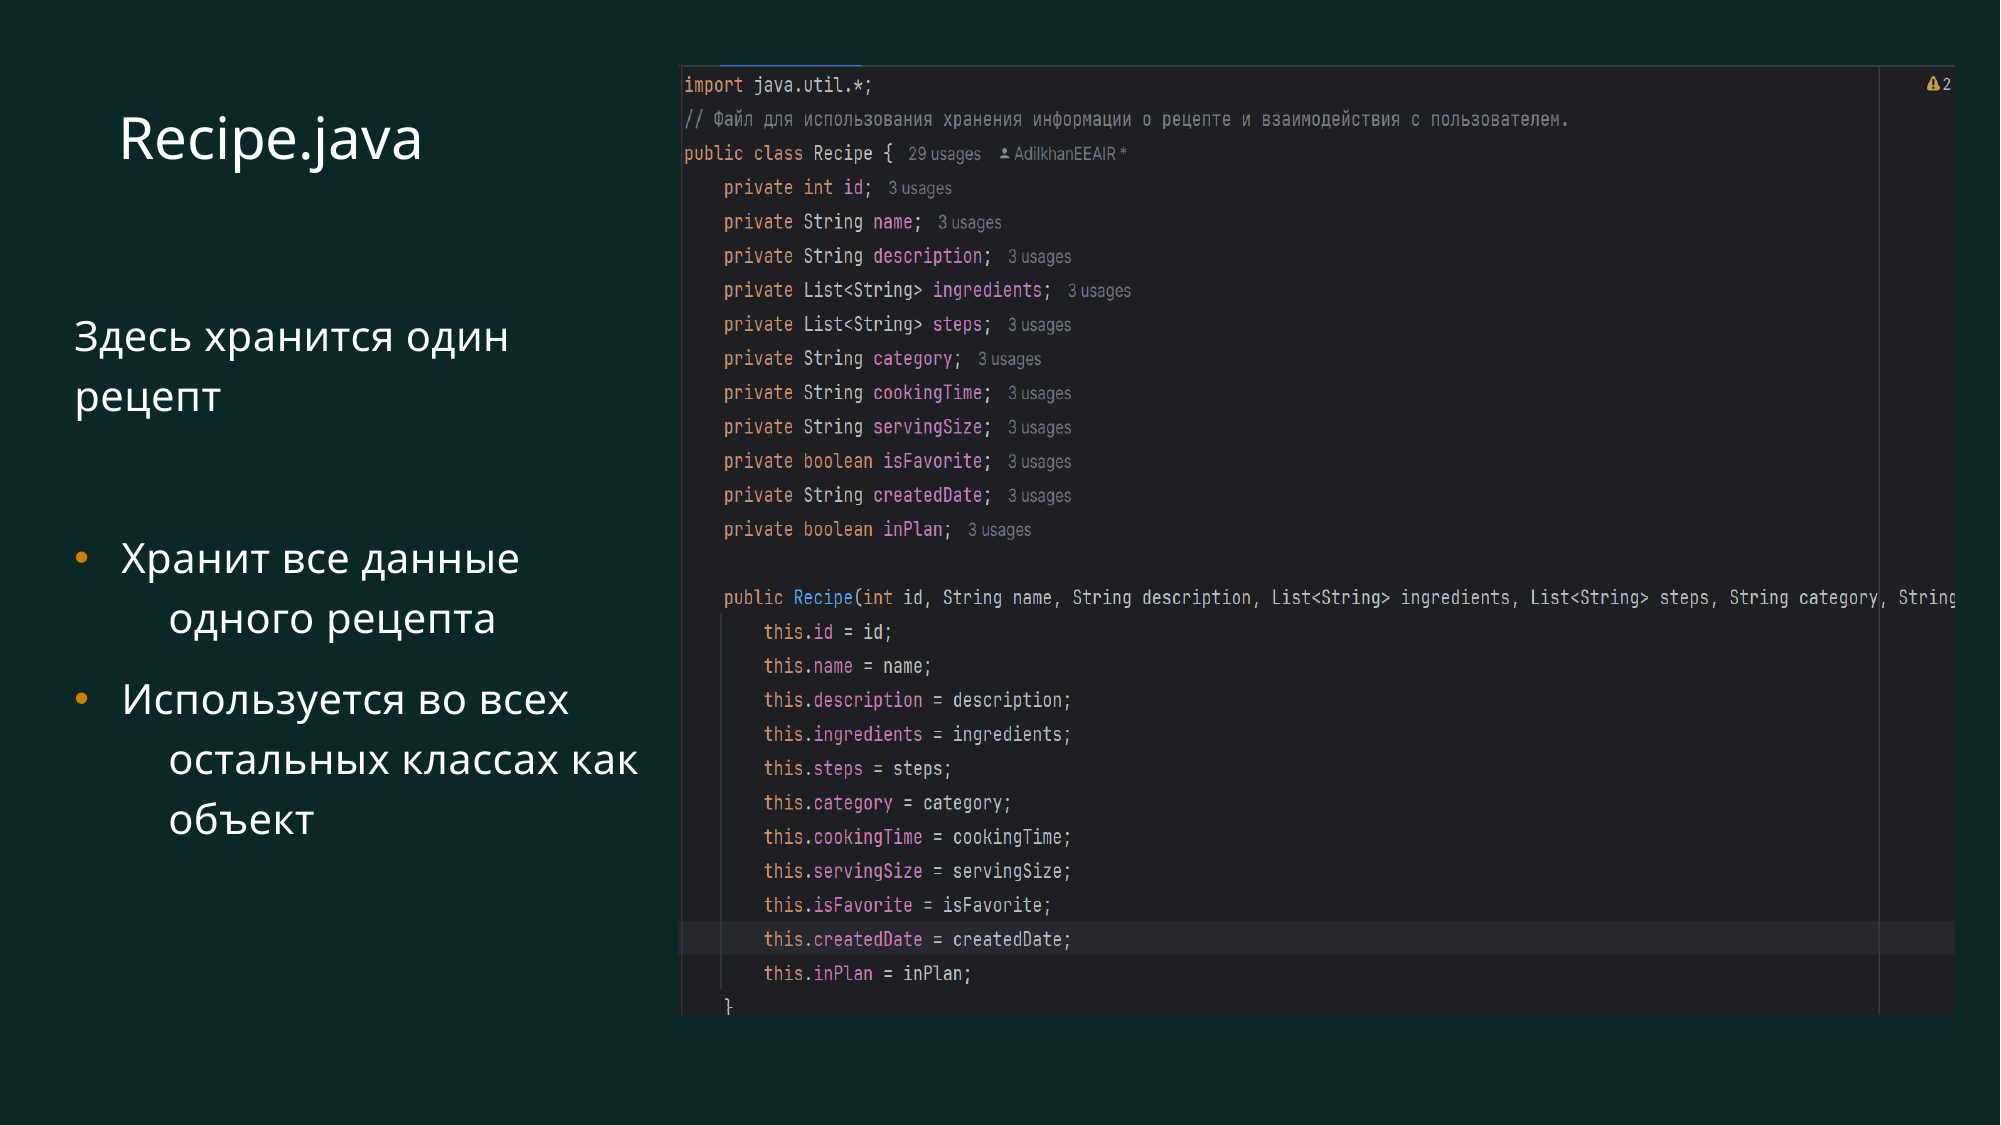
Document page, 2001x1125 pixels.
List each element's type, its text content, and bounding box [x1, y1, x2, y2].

title Recipe.java [118, 101, 628, 300]
list Здесь хранится один рецепт Хранит все данные одного рецепта Используется во всех остальных классах как объект [74, 300, 641, 948]
picture [678, 65, 1955, 1015]
